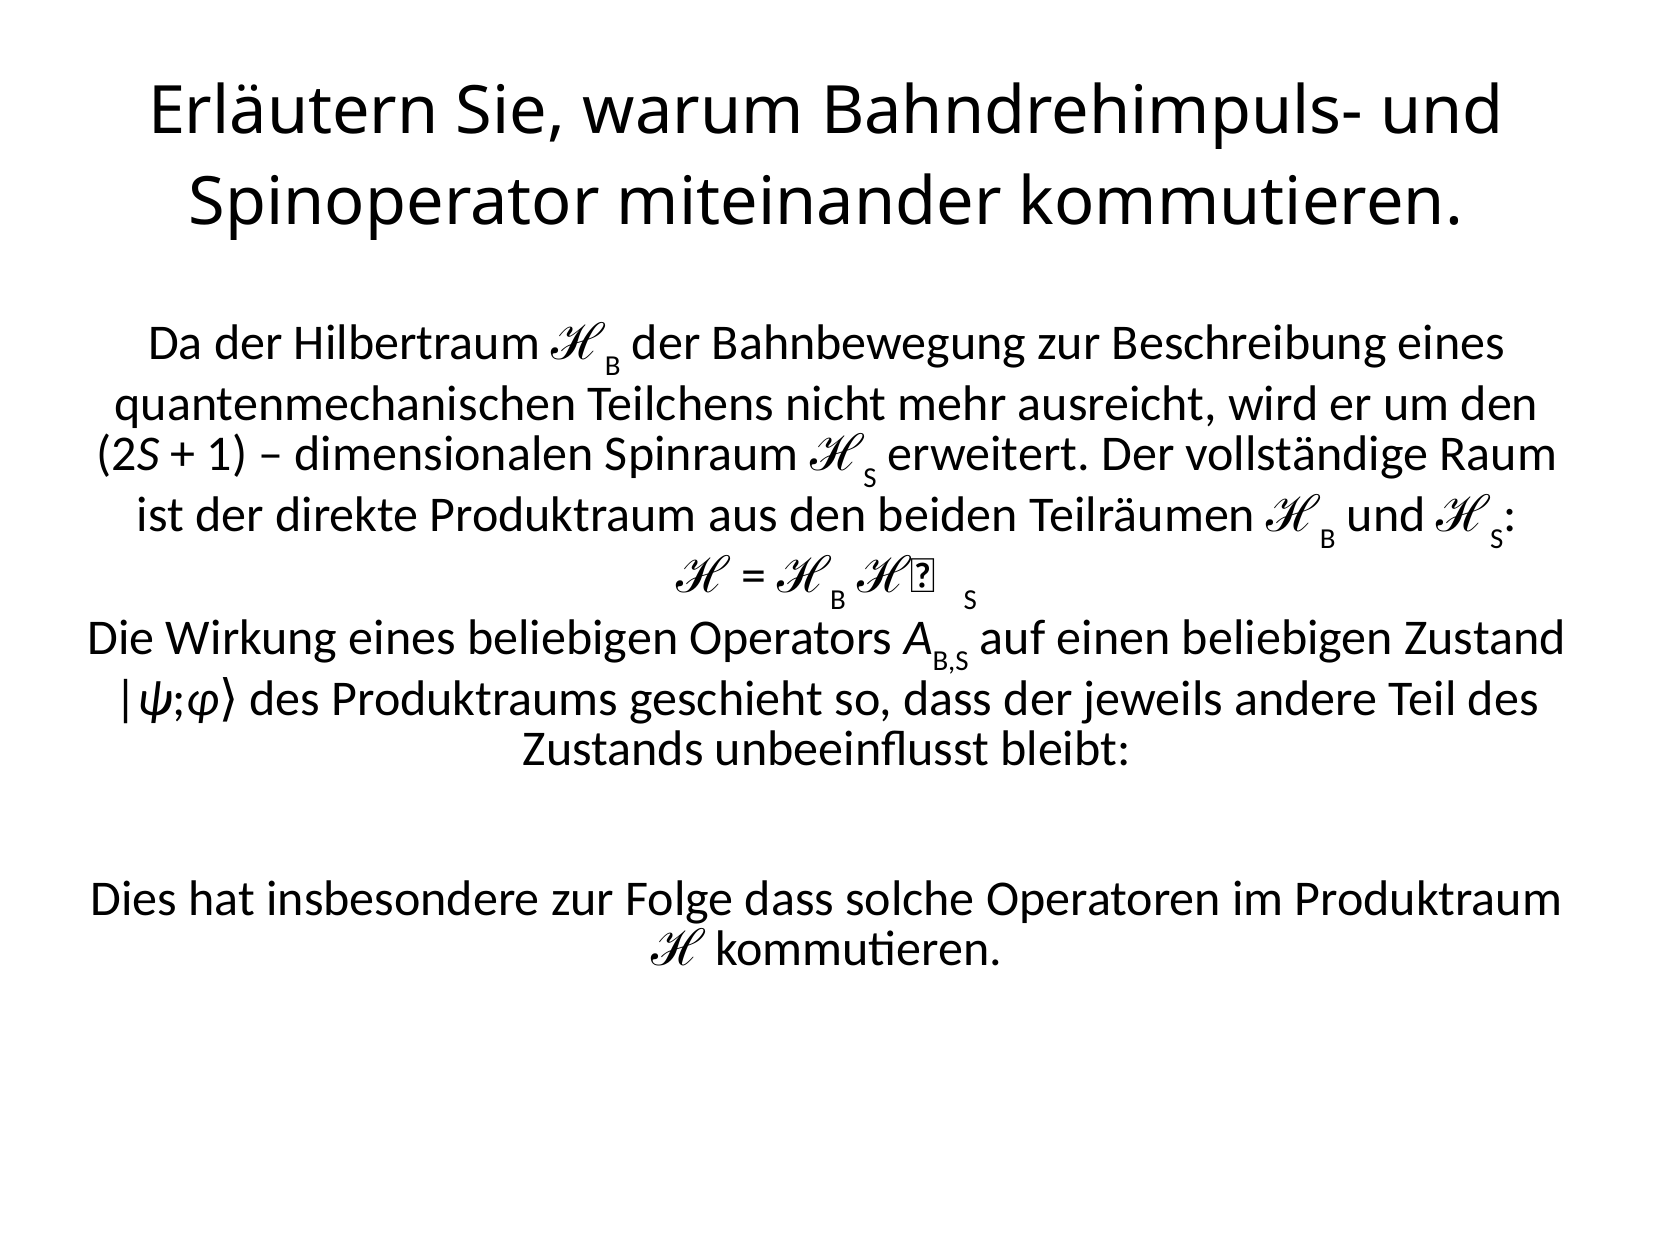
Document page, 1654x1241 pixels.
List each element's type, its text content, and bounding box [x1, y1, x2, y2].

subtitle Da der Hilbertraum ℋB der Bahnbewegung zur Beschreibung eines quantenmechanischen Teilchens nicht mehr ausreicht, wird er um den (2S + 1) – dimensionalen Spinraum ℋS erweitert. Der vollständige Raum ist der direkte Produktraum aus den beiden Teilräumen ℋB und ℋS: ℋ = ℋB ⦻ ℋS Die Wirkung eines beliebigen Operators AB,S auf einen beliebigen Zustand |ψ;φ⟩ des Produktraums geschieht so, dass der jeweils andere Teil des Zustands unbeeinflusst bleibt: Dies hat insbesondere zur Folge dass solche Operatoren im Produktraum ℋ kommutieren. [82, 256, 1571, 1043]
title Erläutern Sie, warum Bahndrehimpuls- und Spinoperator miteinander kommutieren. [82, 49, 1571, 256]
